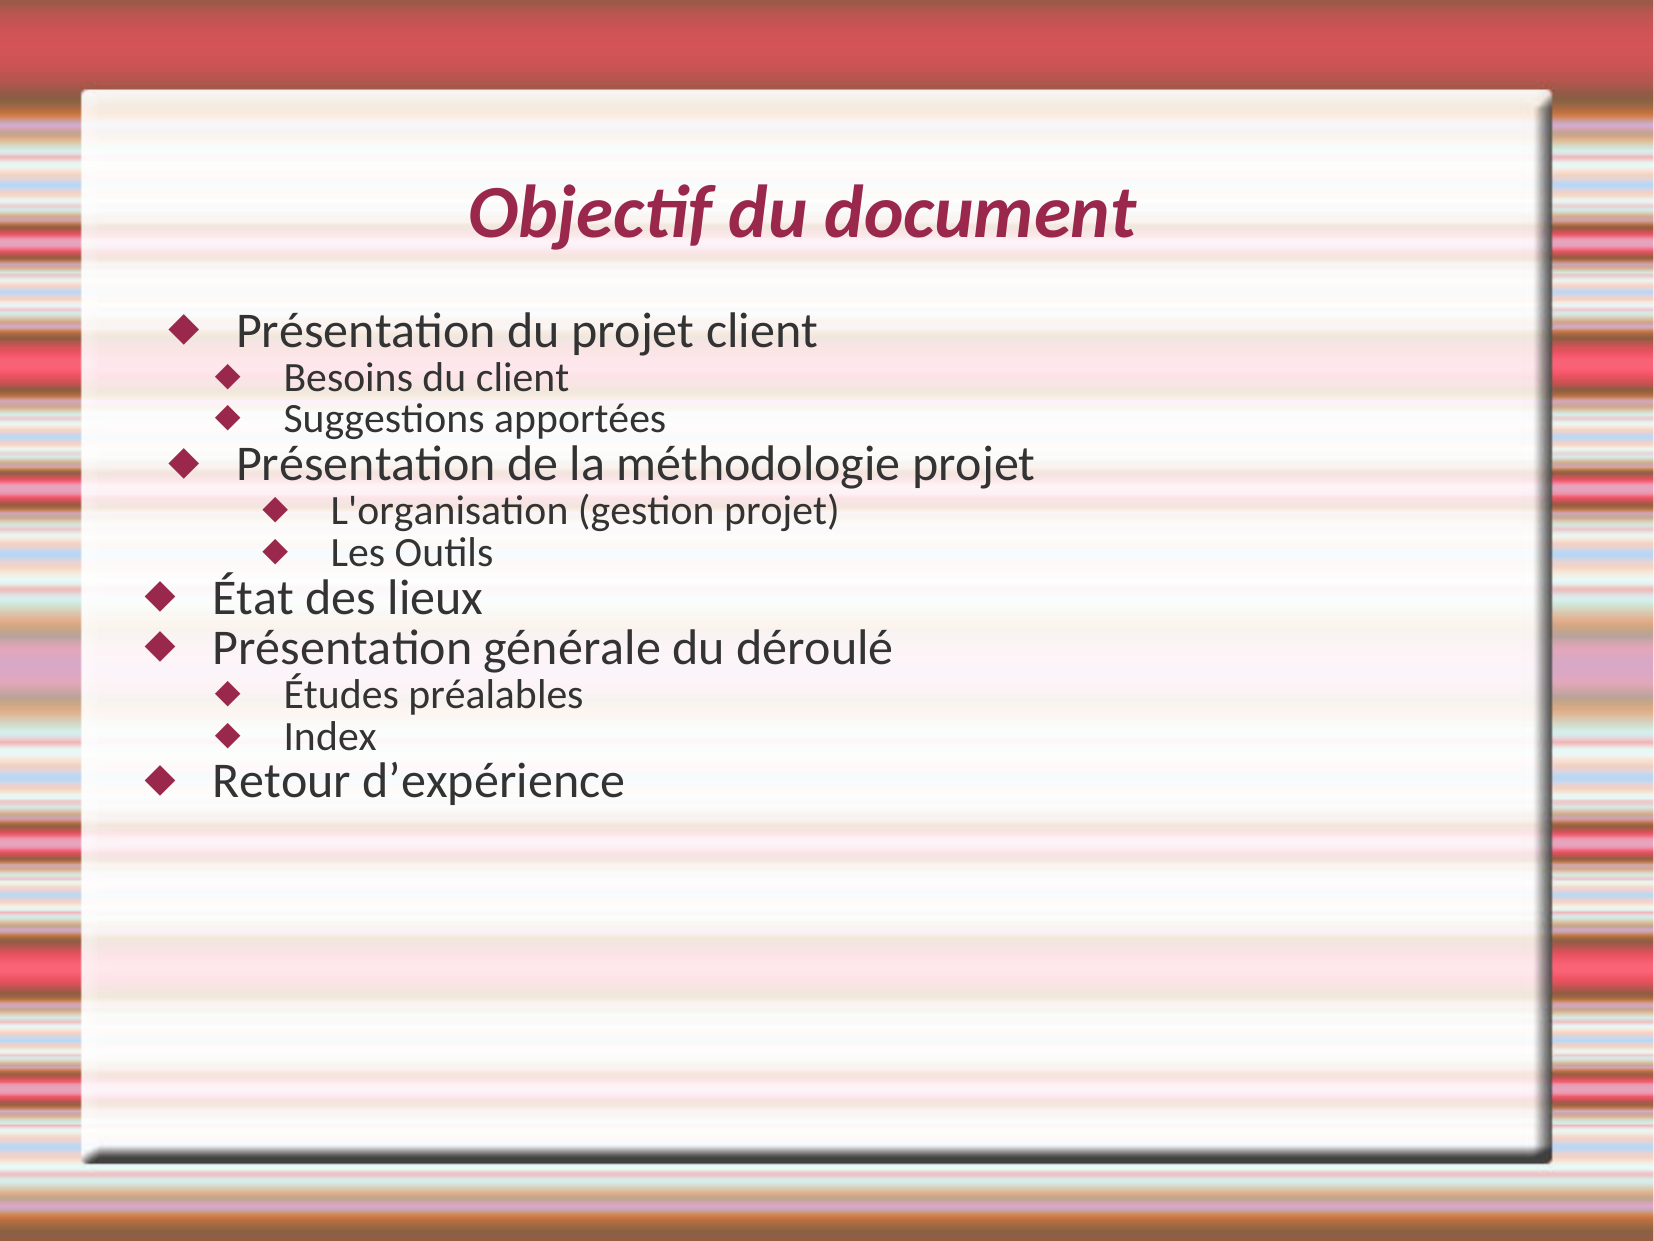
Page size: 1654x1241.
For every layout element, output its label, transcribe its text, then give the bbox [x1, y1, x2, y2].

list Présentation du projet client Besoins du client Suggestions apportées Présentation de la méthodologie projet L'organisation (gestion projet) Les Outils État des lieux Présentation générale du déroulé Études préalables Index Retour d’expérience [129, 259, 1511, 1042]
picture [0, 0, 1654, 1241]
title Objectif du document [88, 114, 1534, 322]
